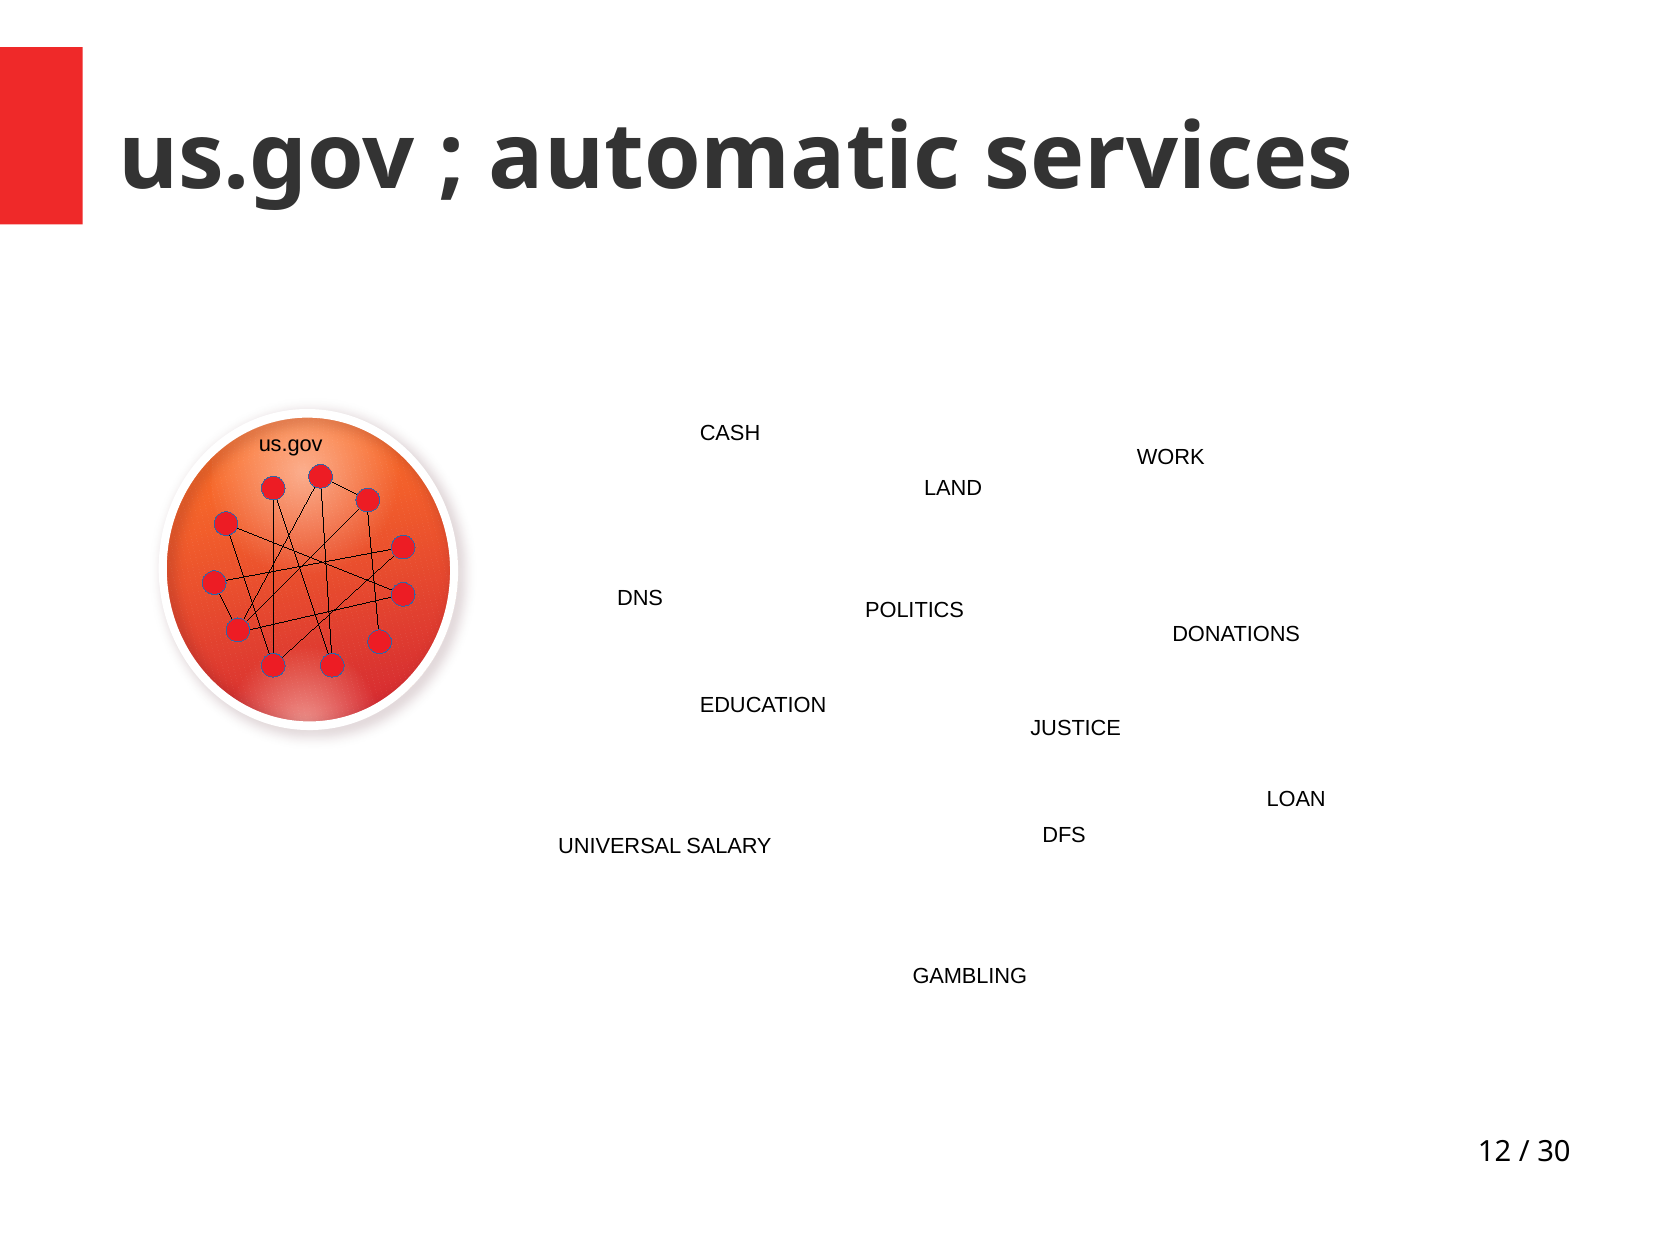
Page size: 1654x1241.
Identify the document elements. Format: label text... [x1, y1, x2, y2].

text_box GAMBLING [897, 956, 1043, 996]
text_box CASH [685, 413, 776, 453]
text_box LOAN [1251, 779, 1341, 819]
picture [143, 377, 485, 758]
text_box LAND [909, 468, 998, 508]
text_box UNIVERSAL SALARY [543, 826, 787, 866]
text_box [320, 653, 345, 678]
text_box JUSTICE [1015, 708, 1185, 796]
text_box [391, 582, 416, 607]
text_box [391, 535, 416, 559]
text_box [355, 488, 380, 512]
title us.gov ; automatic services [118, 49, 1571, 257]
text_box DFS [1027, 814, 1101, 855]
text_box [308, 464, 333, 489]
text_box POLITICS [850, 590, 980, 630]
text_box [367, 629, 392, 654]
text_box [202, 570, 227, 595]
text_box [261, 653, 286, 678]
text_box [214, 511, 238, 536]
text_box us.gov [244, 424, 338, 464]
text_box DONATIONS [1157, 614, 1316, 654]
text_box DNS [602, 578, 679, 618]
text_box WORK [1122, 437, 1220, 477]
text_box EDUCATION [685, 685, 842, 725]
text_box [261, 476, 286, 500]
text_box [226, 617, 250, 642]
